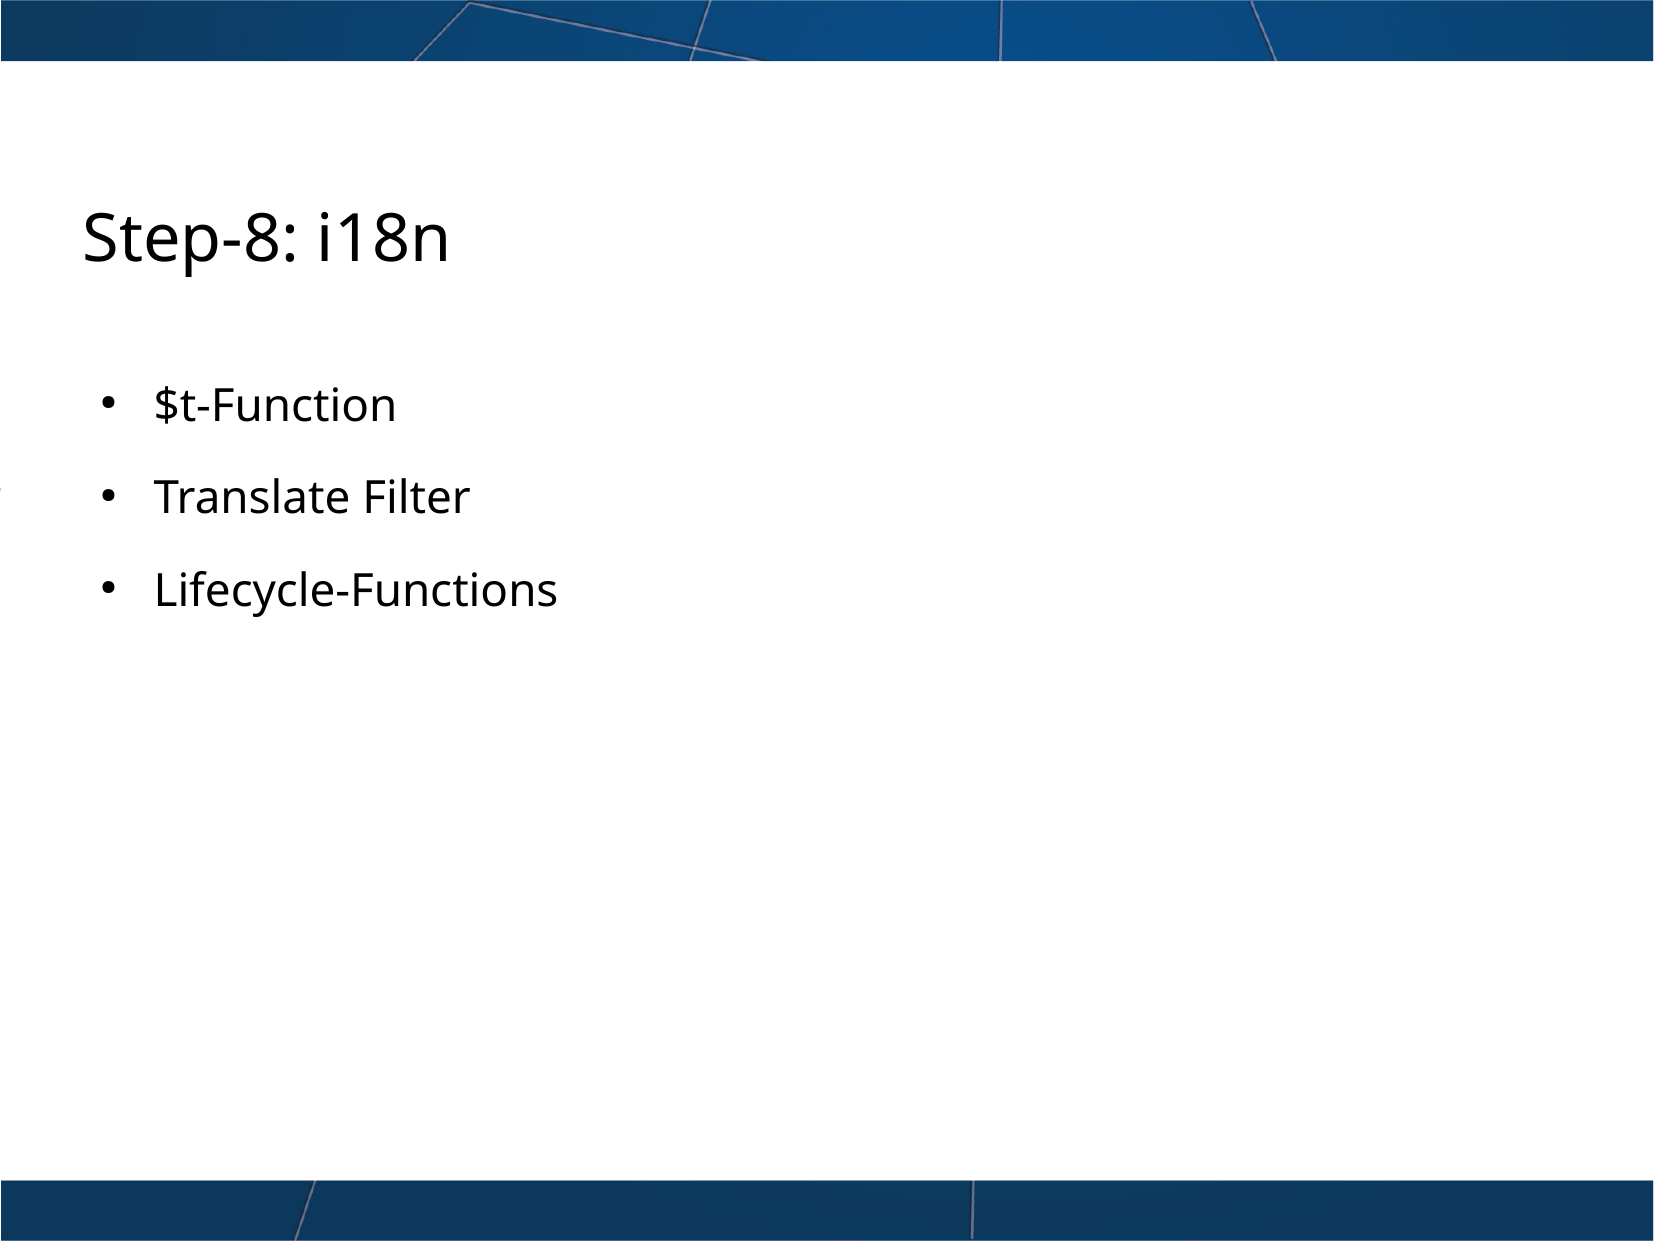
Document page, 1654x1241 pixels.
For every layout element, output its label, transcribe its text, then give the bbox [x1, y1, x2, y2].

picture [0, 0, 1654, 1241]
title Step-8: i18n [82, 139, 1571, 332]
list $t-Function Translate Filter Lifecycle-Functions [82, 372, 1571, 1013]
